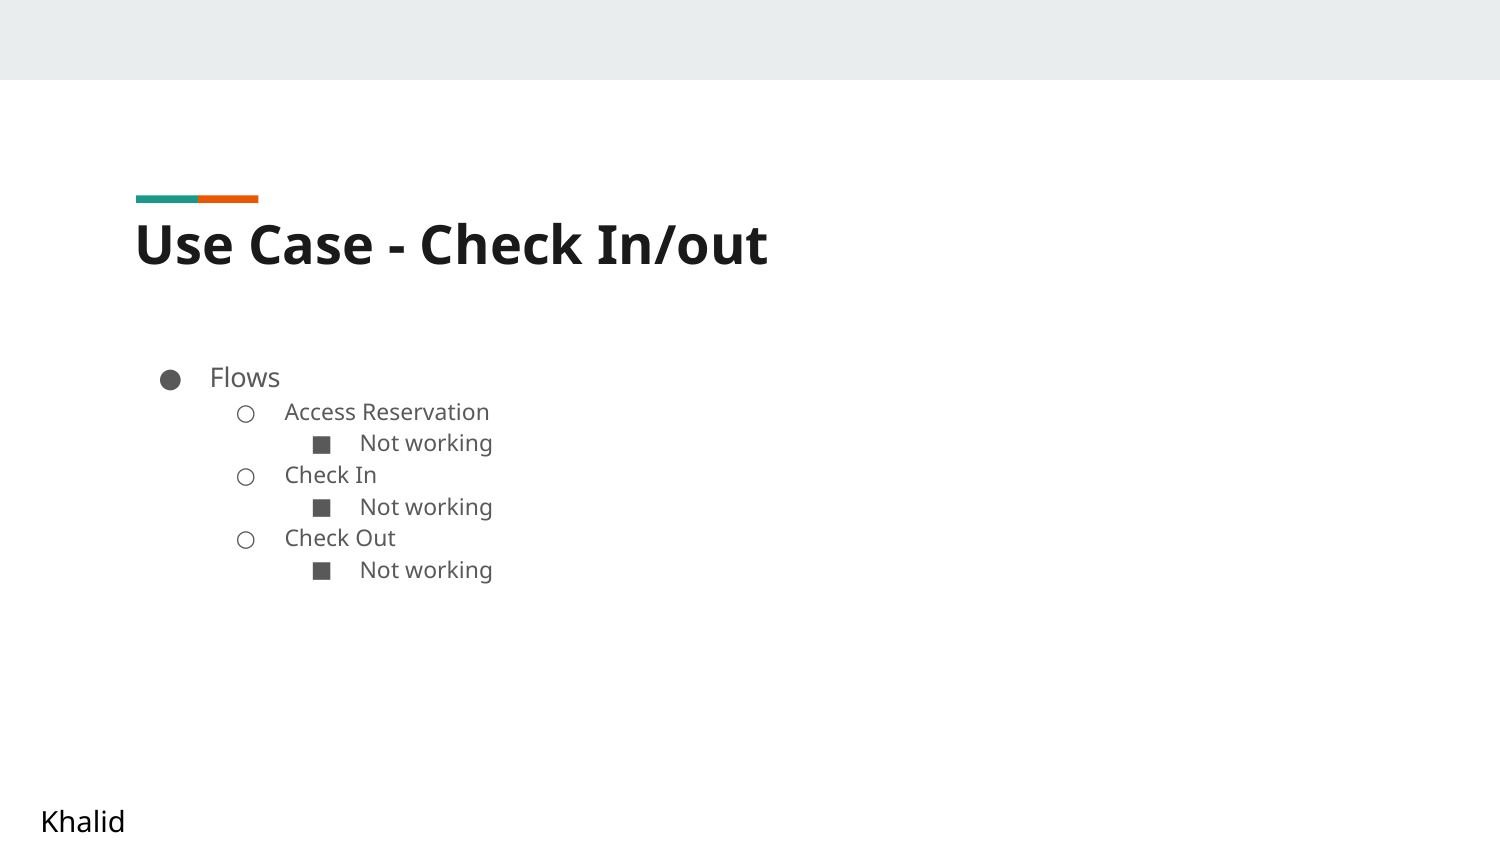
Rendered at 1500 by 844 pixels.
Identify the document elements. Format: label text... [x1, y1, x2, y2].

text_box Khalid [25, 788, 182, 821]
list Flows Access Reservation Not working Check In Not working Check Out Not working [119, 341, 1362, 712]
title Use Case - Check In/out [119, 195, 1381, 284]
